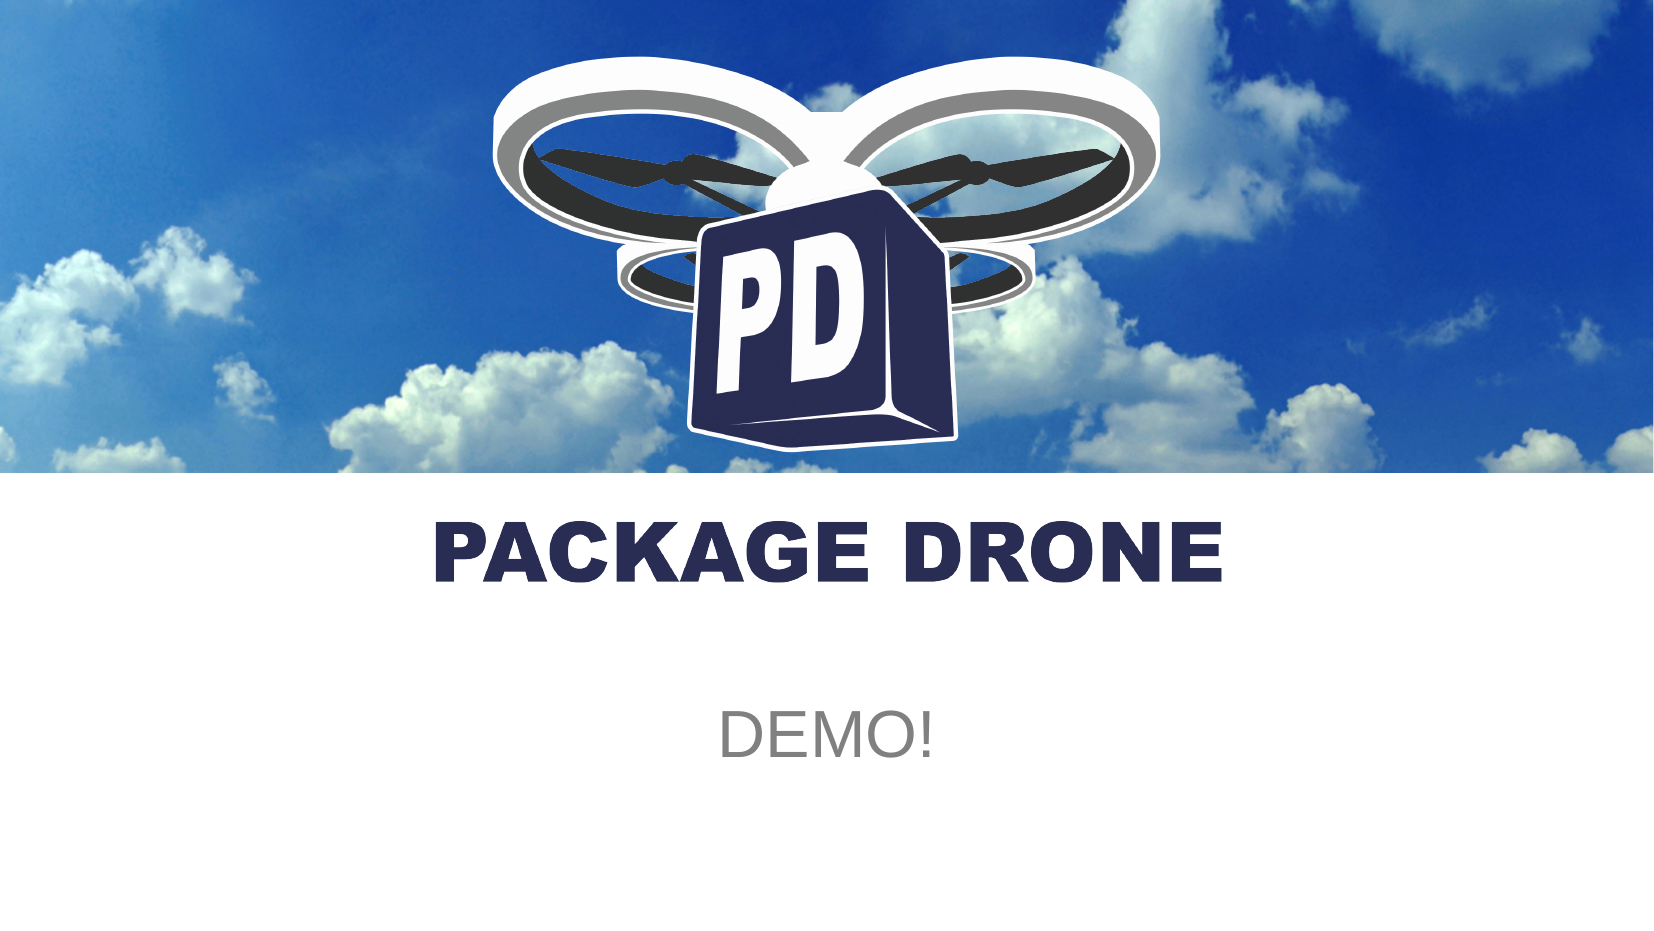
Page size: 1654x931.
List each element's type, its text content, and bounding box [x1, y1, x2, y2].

subtitle DEMO! [82, 510, 1571, 811]
picture [0, 0, 1654, 510]
